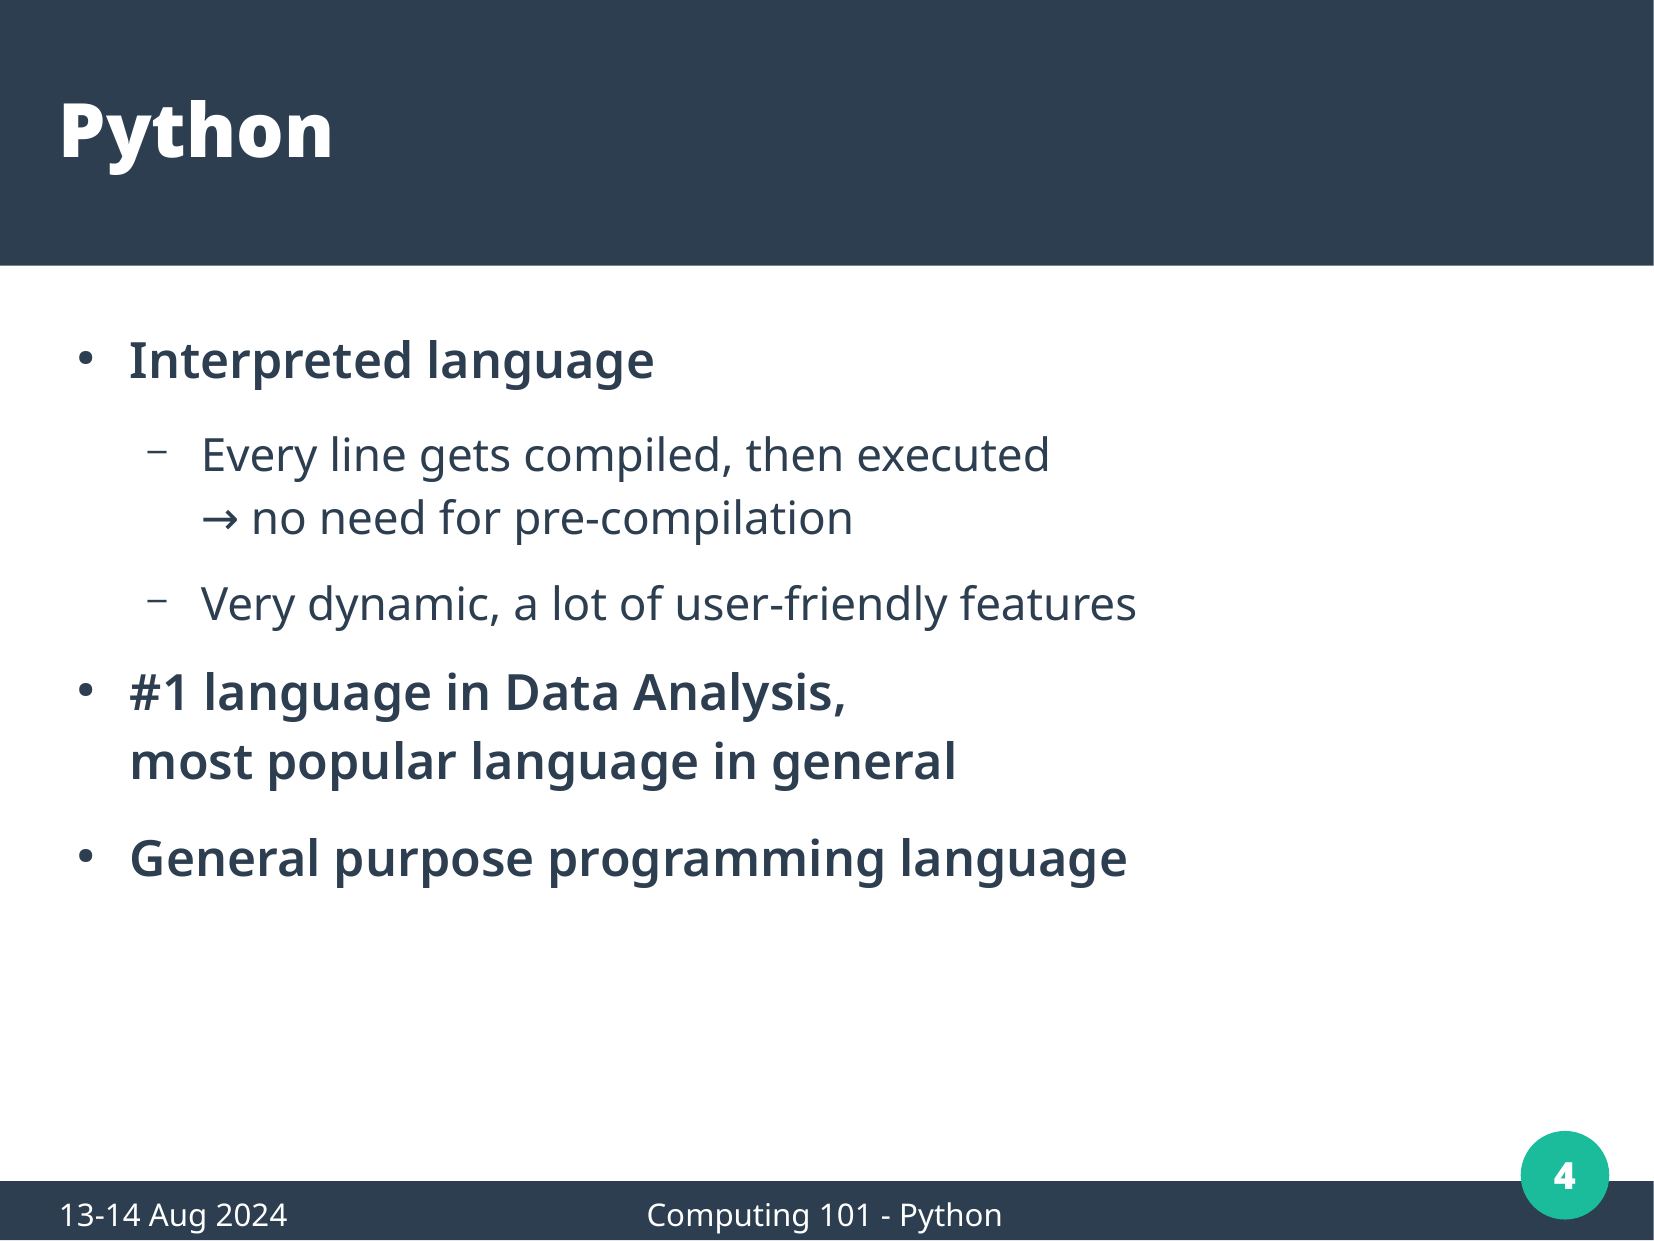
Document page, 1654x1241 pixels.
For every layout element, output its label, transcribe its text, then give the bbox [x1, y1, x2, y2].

title Python [59, 49, 1595, 207]
list Interpreted language Every line gets compiled, then executed → no need for pre-compilation Very dynamic, a lot of user-friendly features #1 language in Data Analysis, most popular language in general General purpose programming language [59, 324, 1595, 1152]
